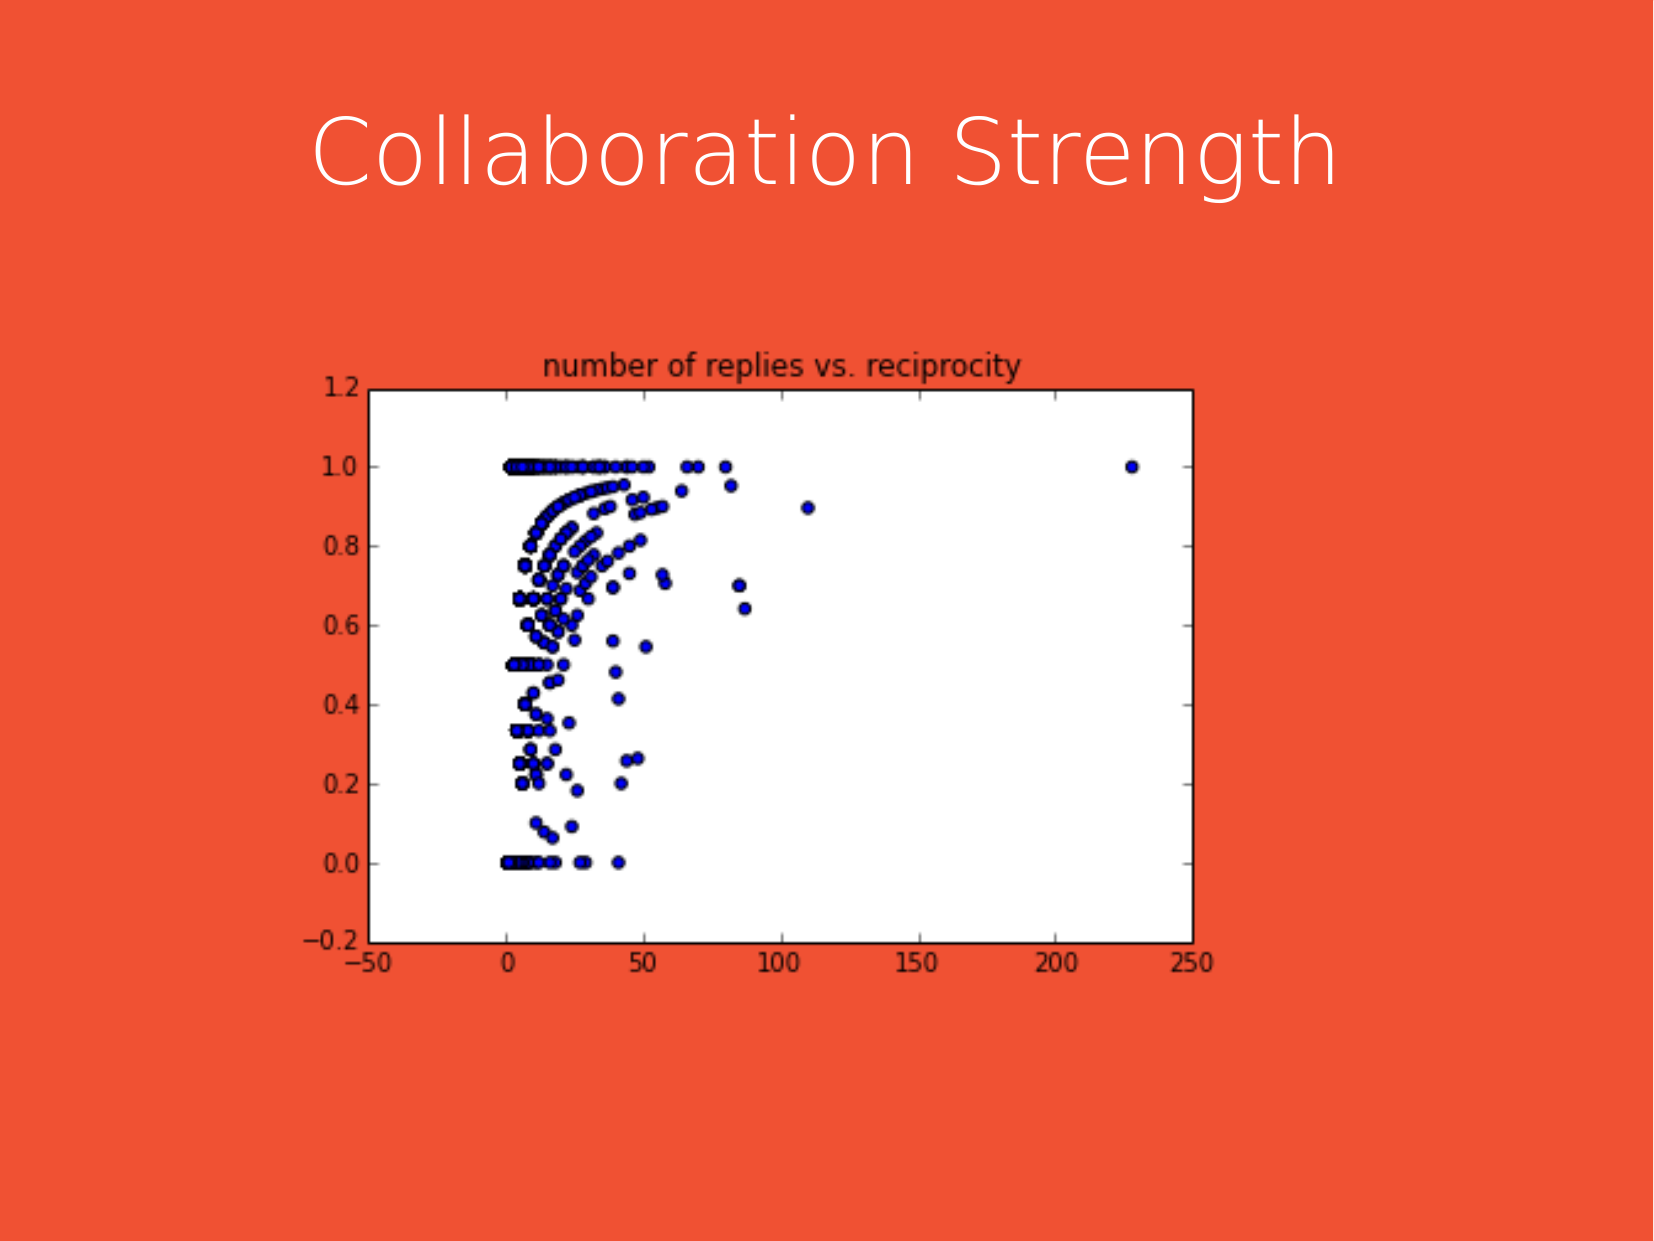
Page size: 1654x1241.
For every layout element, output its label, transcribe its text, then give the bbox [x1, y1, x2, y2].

picture [0, 0, 1654, 1241]
title Collaboration Strength [82, 49, 1571, 257]
